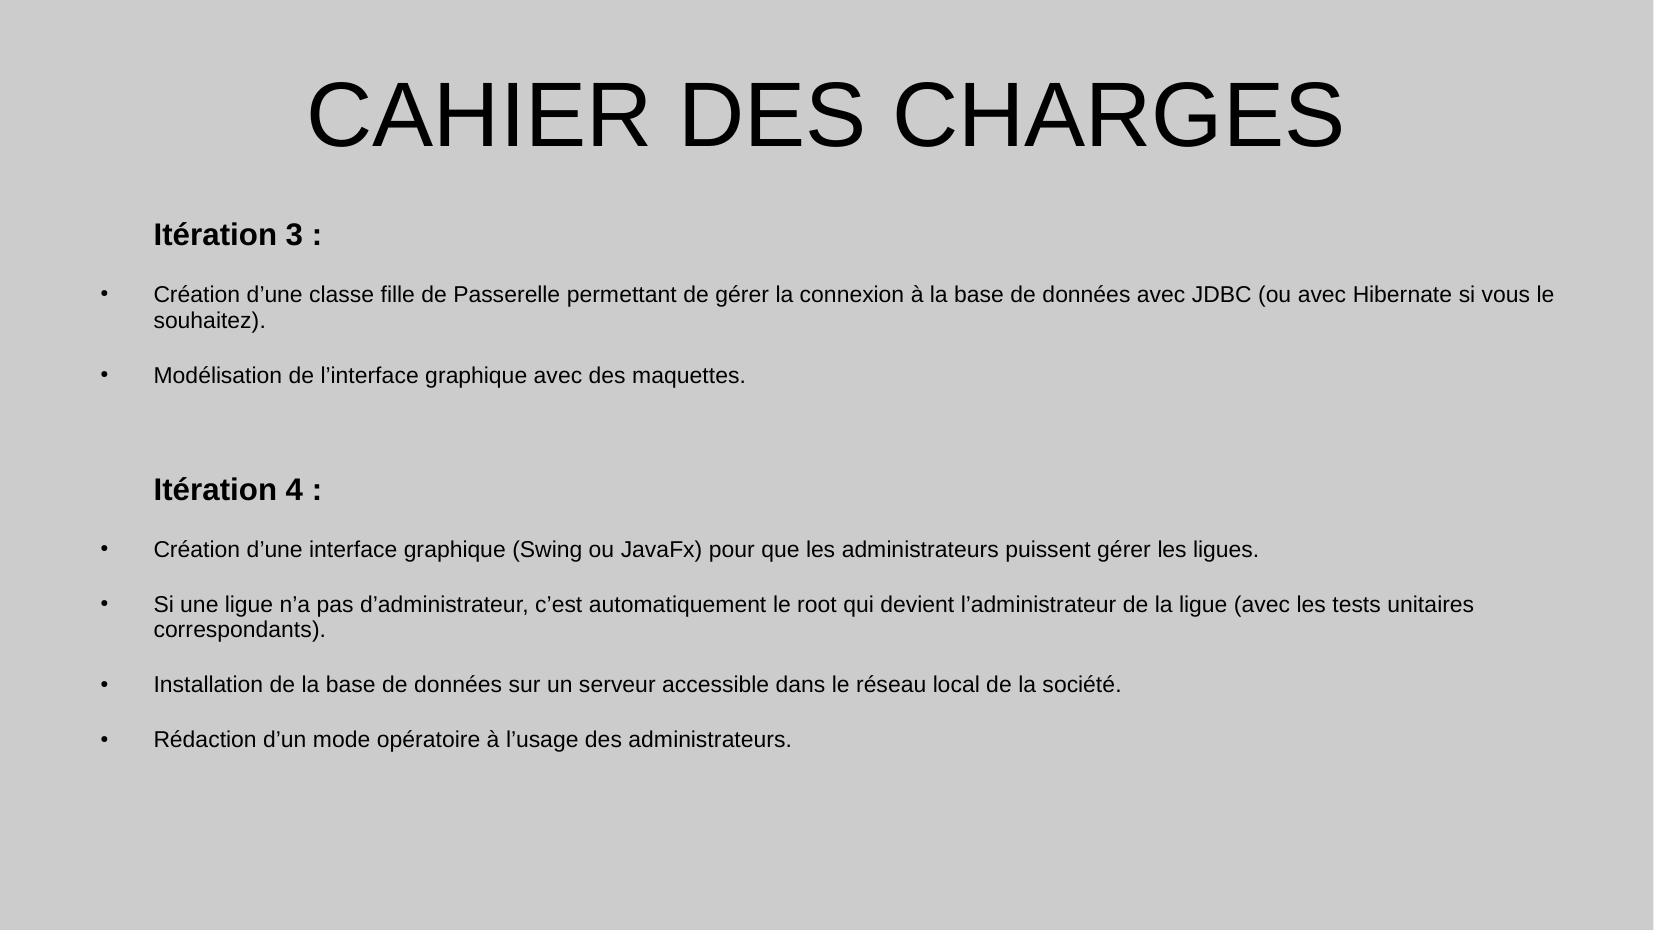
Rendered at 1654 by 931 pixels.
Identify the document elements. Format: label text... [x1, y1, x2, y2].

title CAHIER DES CHARGES [82, 37, 1571, 193]
list Itération 3 : Création d’une classe fille de Passerelle permettant de gérer la connexion à la base de données avec JDBC (ou avec Hibernate si vous le souhaitez). Modélisation de l’interface graphique avec des maquettes. Itération 4 : Création d’une interface graphique (Swing ou JavaFx) pour que les administrateurs puissent gérer les ligues. Si une ligue n’a pas d’administrateur, c’est automatiquement le root qui devient l’administrateur de la ligue (avec les tests unitaires correspondants). Installation de la base de données sur un serveur accessible dans le réseau local de la société. Rédaction d’un mode opératoire à l’usage des administrateurs. [82, 217, 1571, 758]
